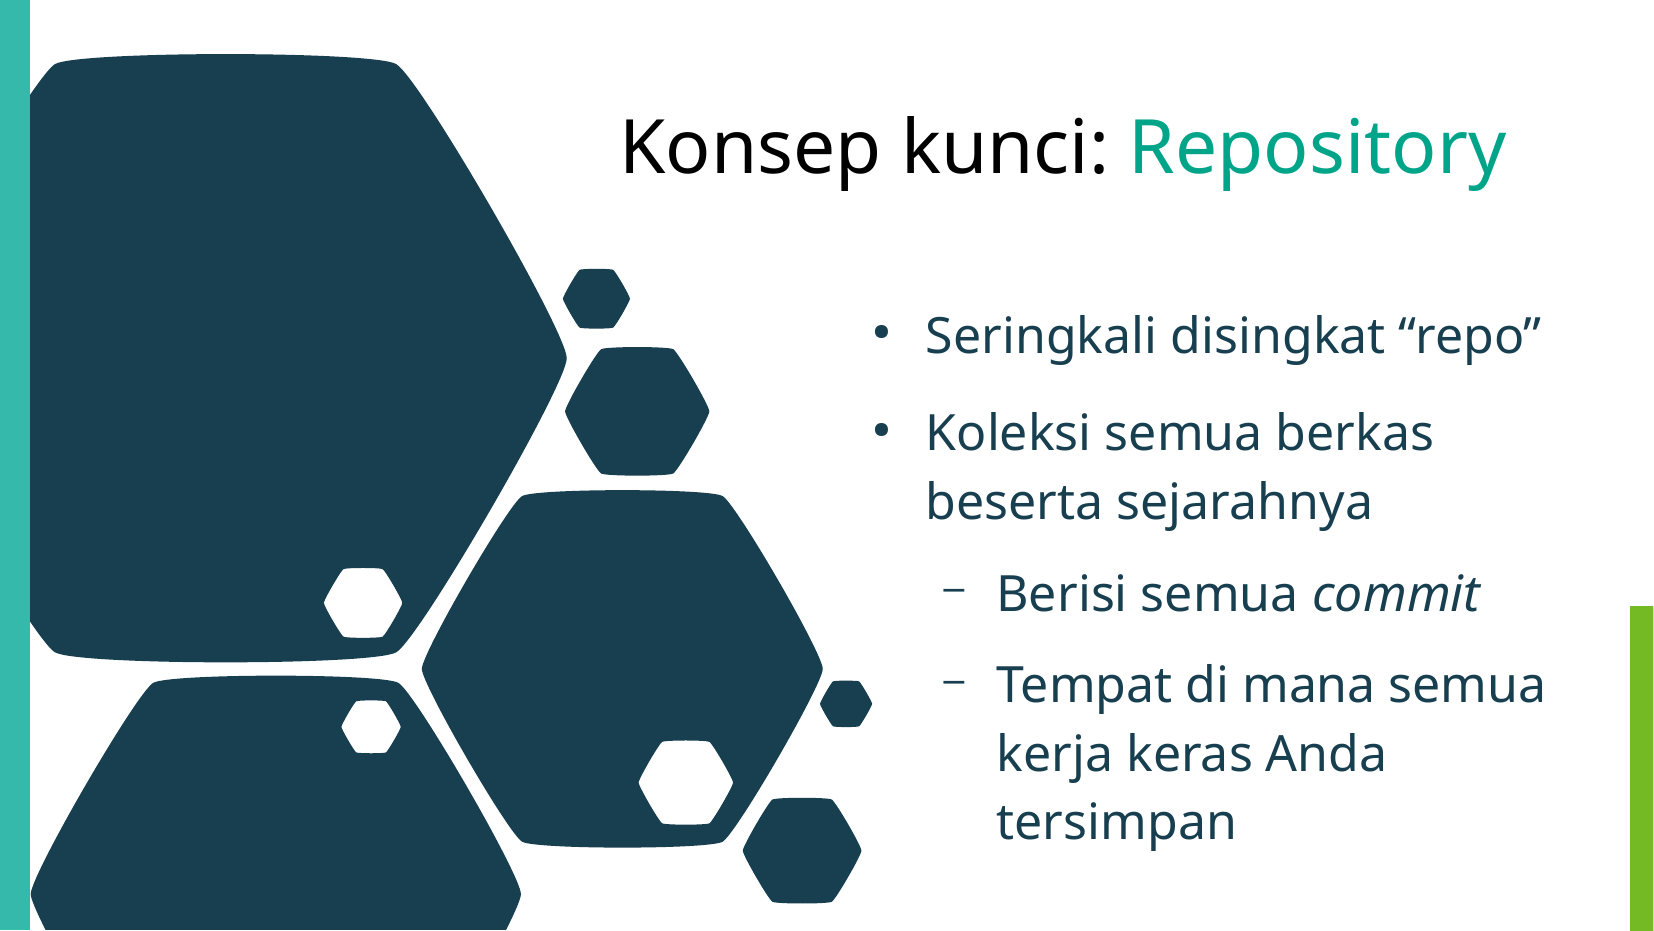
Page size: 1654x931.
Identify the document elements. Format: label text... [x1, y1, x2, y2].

text_box [820, 680, 873, 728]
text_box [742, 797, 862, 904]
text_box [30, 675, 521, 930]
text_box [562, 268, 630, 329]
list Seringkali disingkat “repo” Koleksi semua berkas beserta sejarahnya Berisi semua commit Tempat di mana semua kerja keras Anda tersimpan [855, 299, 1561, 870]
text_box [0, 54, 567, 663]
text_box [565, 347, 710, 476]
text_box [421, 490, 823, 848]
title Konsep kunci: Repository [555, 49, 1571, 239]
